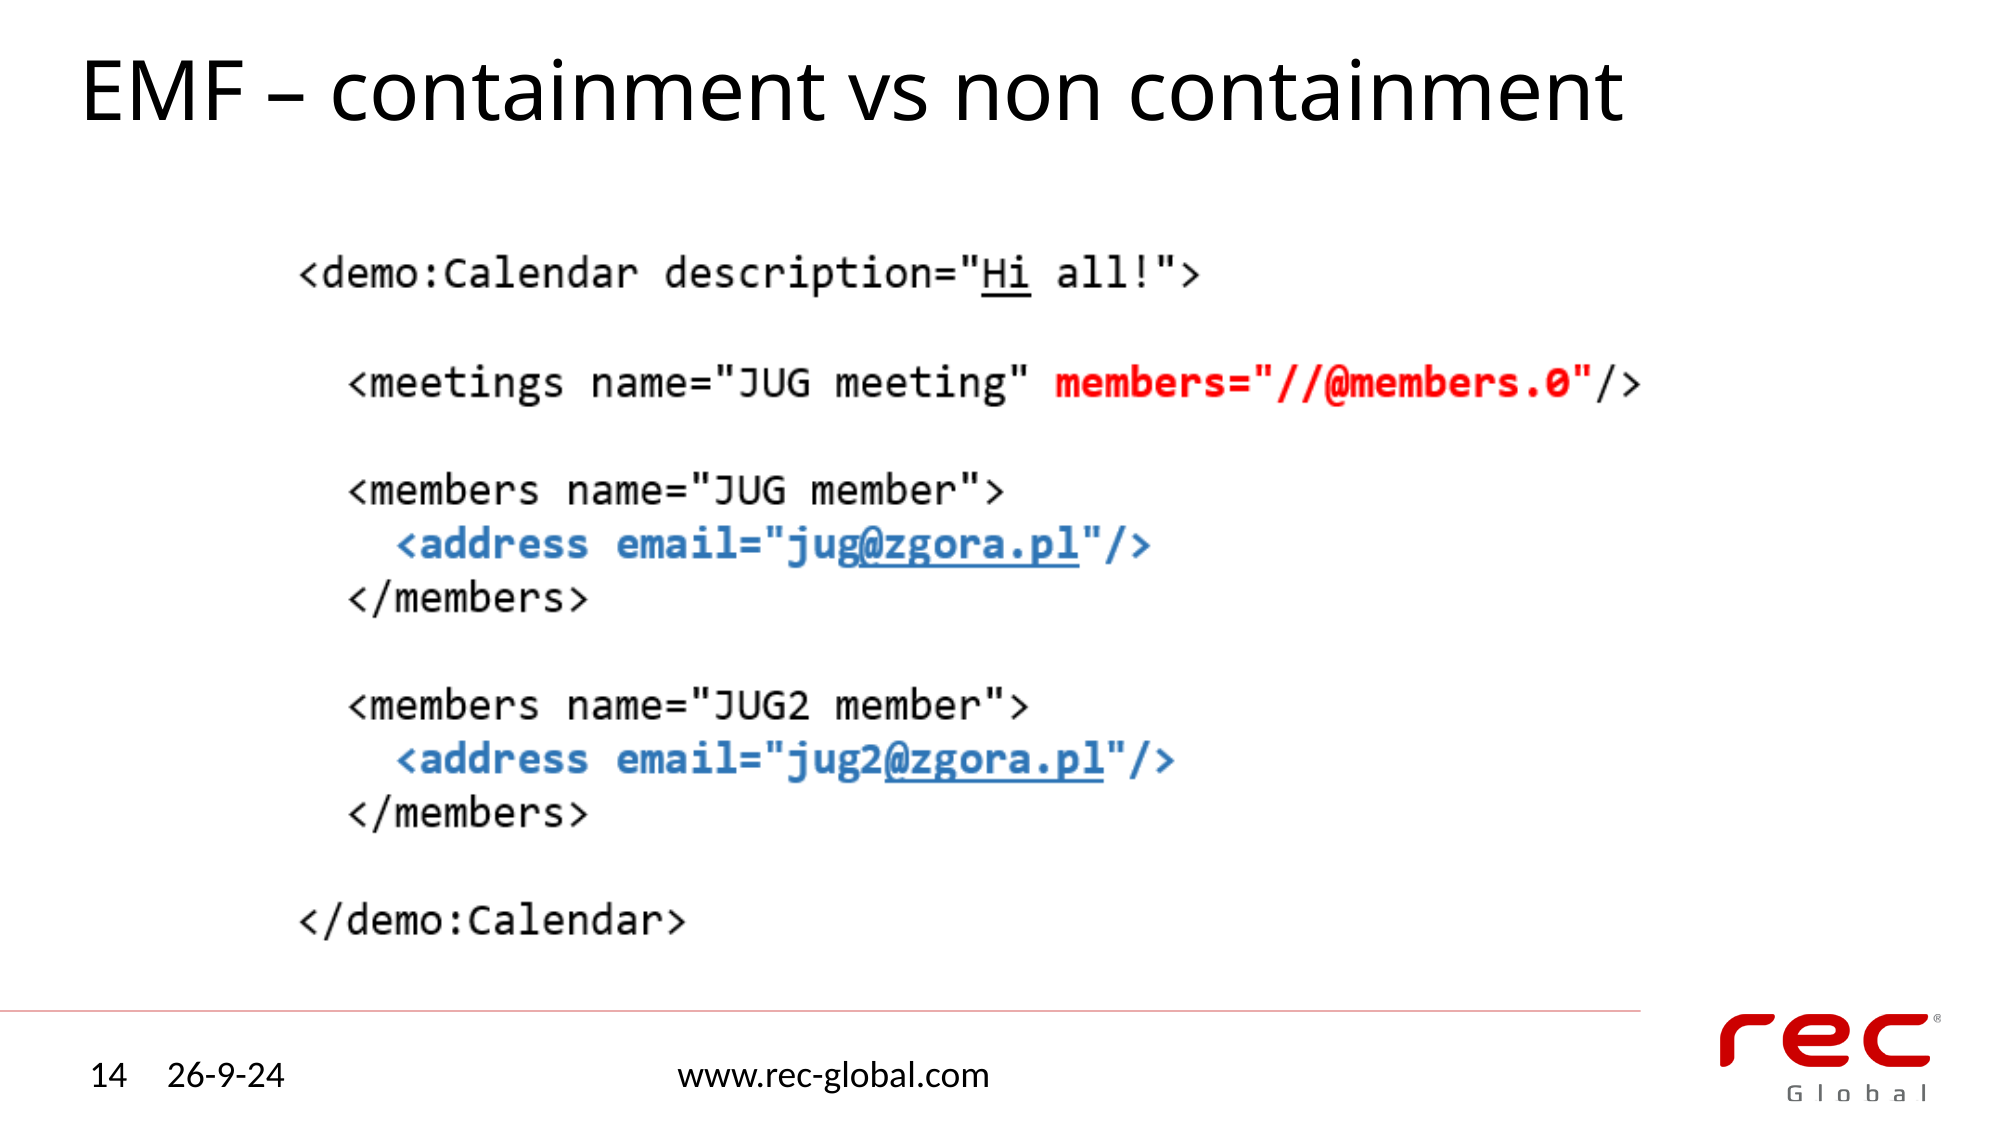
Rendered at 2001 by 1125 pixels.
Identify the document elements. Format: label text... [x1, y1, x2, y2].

footer www.rec-global.com [662, 1042, 1338, 1103]
picture [1720, 1014, 1941, 1102]
title EMF – containment vs non containment [64, 0, 1934, 188]
slide_number 15-11-25 [152, 1042, 327, 1103]
picture [284, 240, 1659, 960]
slide_number <numer> [64, 1042, 152, 1103]
